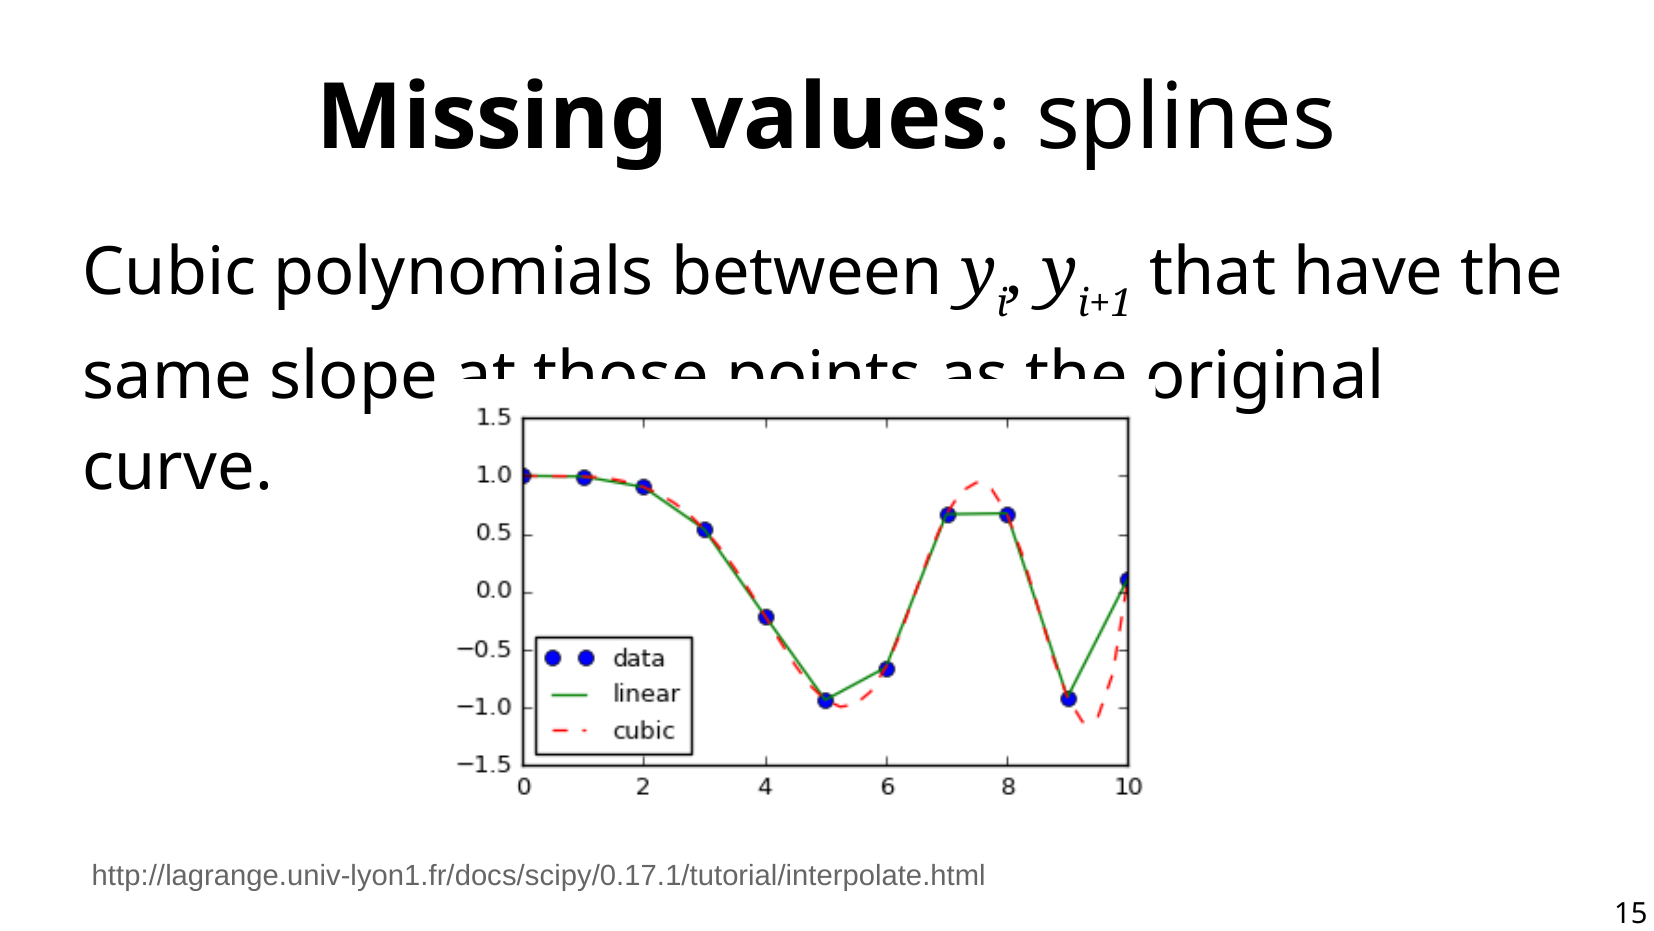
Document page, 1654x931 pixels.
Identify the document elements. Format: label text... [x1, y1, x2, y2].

list Cubic polynomials between yi, yi+1 that have the same slope at those points as the original curve. [82, 223, 1571, 763]
title Missing values: splines [82, 1, 1571, 223]
text_box http://lagrange.univ-lyon1.fr/docs/scipy/0.17.1/tutorial/interpolate.html [76, 851, 1249, 909]
picture [440, 379, 1156, 829]
